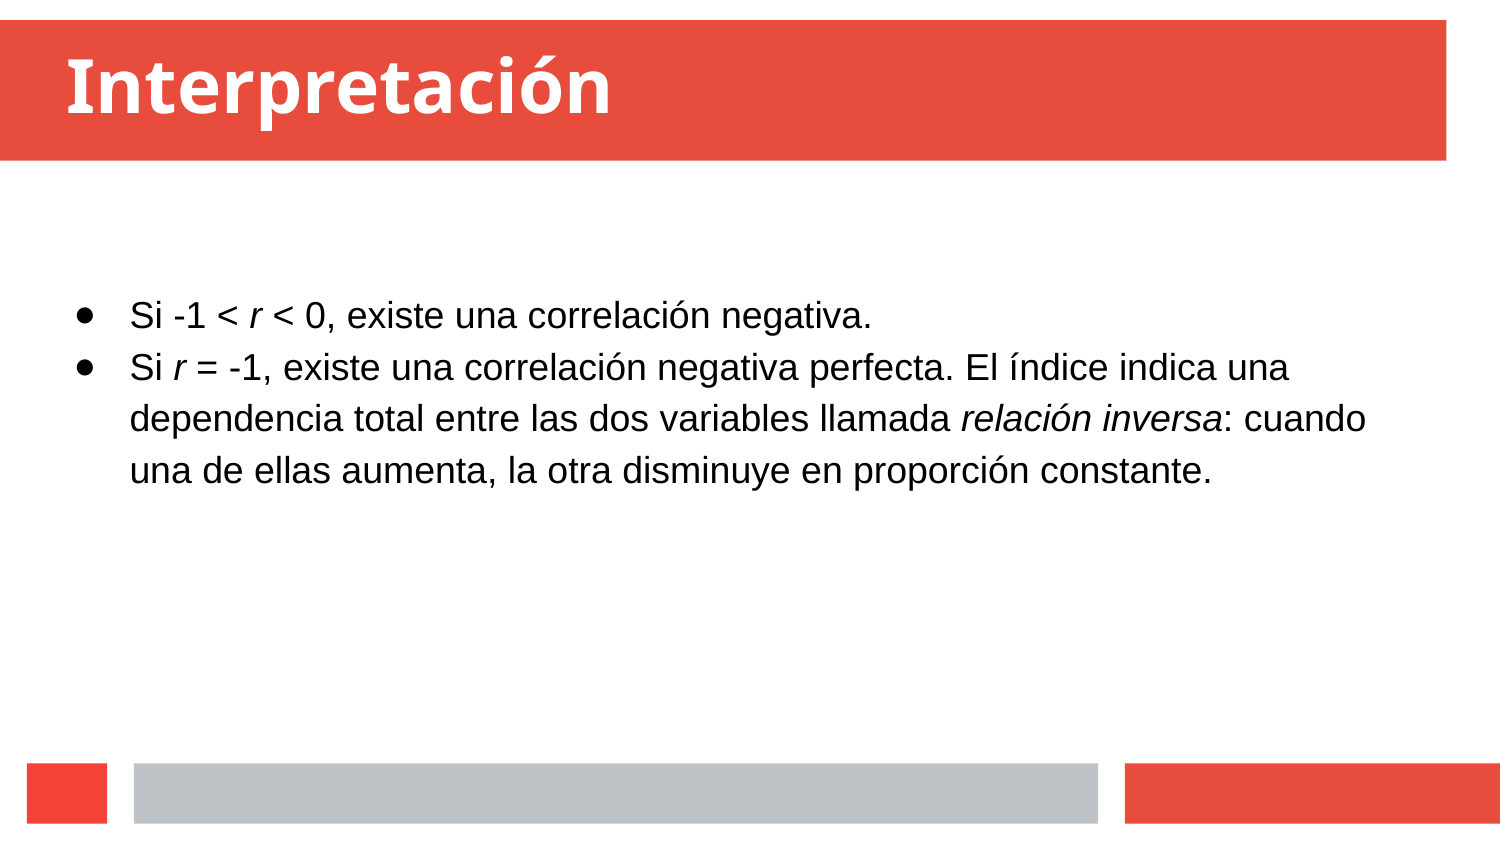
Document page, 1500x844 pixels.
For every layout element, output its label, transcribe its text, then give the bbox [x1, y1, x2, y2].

title Interpretación [53, 40, 1447, 141]
subtitle Si -1 < r < 0, existe una correlación negativa. Si r = -1, existe una correlación negativa perfecta. El índice indica una dependencia total entre las dos variables llamada relación inversa: cuando una de ellas aumenta, la otra disminuye en proporción constante. [42, 226, 1409, 749]
